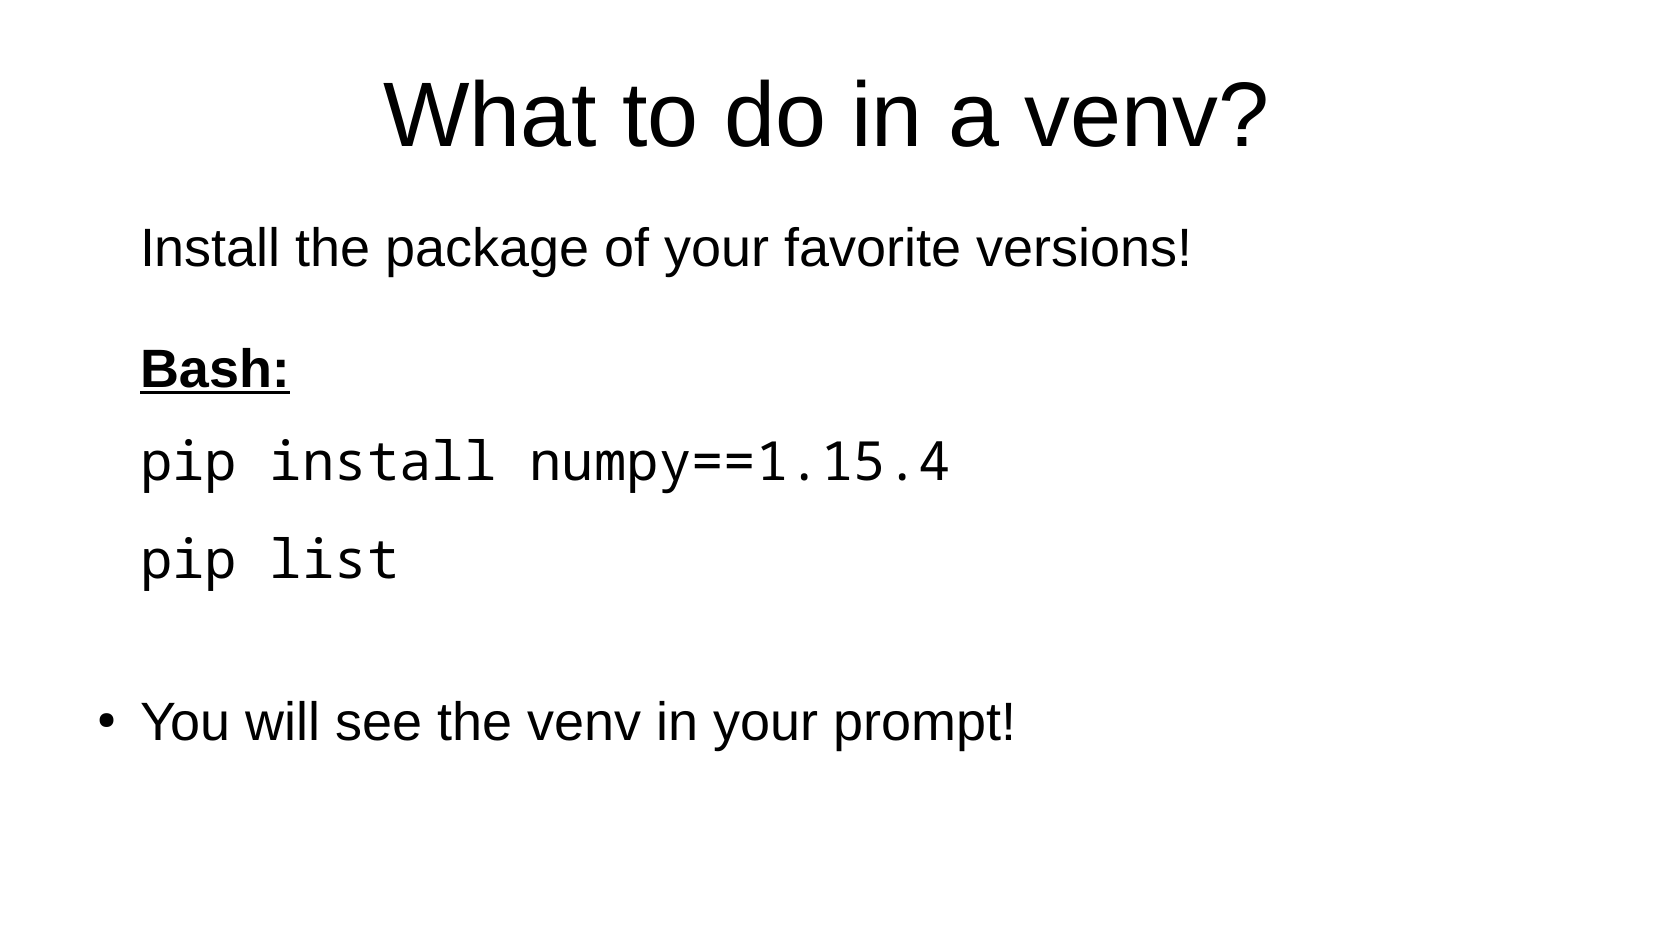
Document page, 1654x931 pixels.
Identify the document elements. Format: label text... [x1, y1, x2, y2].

title What to do in a venv? [82, 37, 1571, 193]
list Install the package of your favorite versions! Bash: pip install numpy==1.15.4 pip list You will see the venv in your prompt! [82, 217, 1571, 758]
